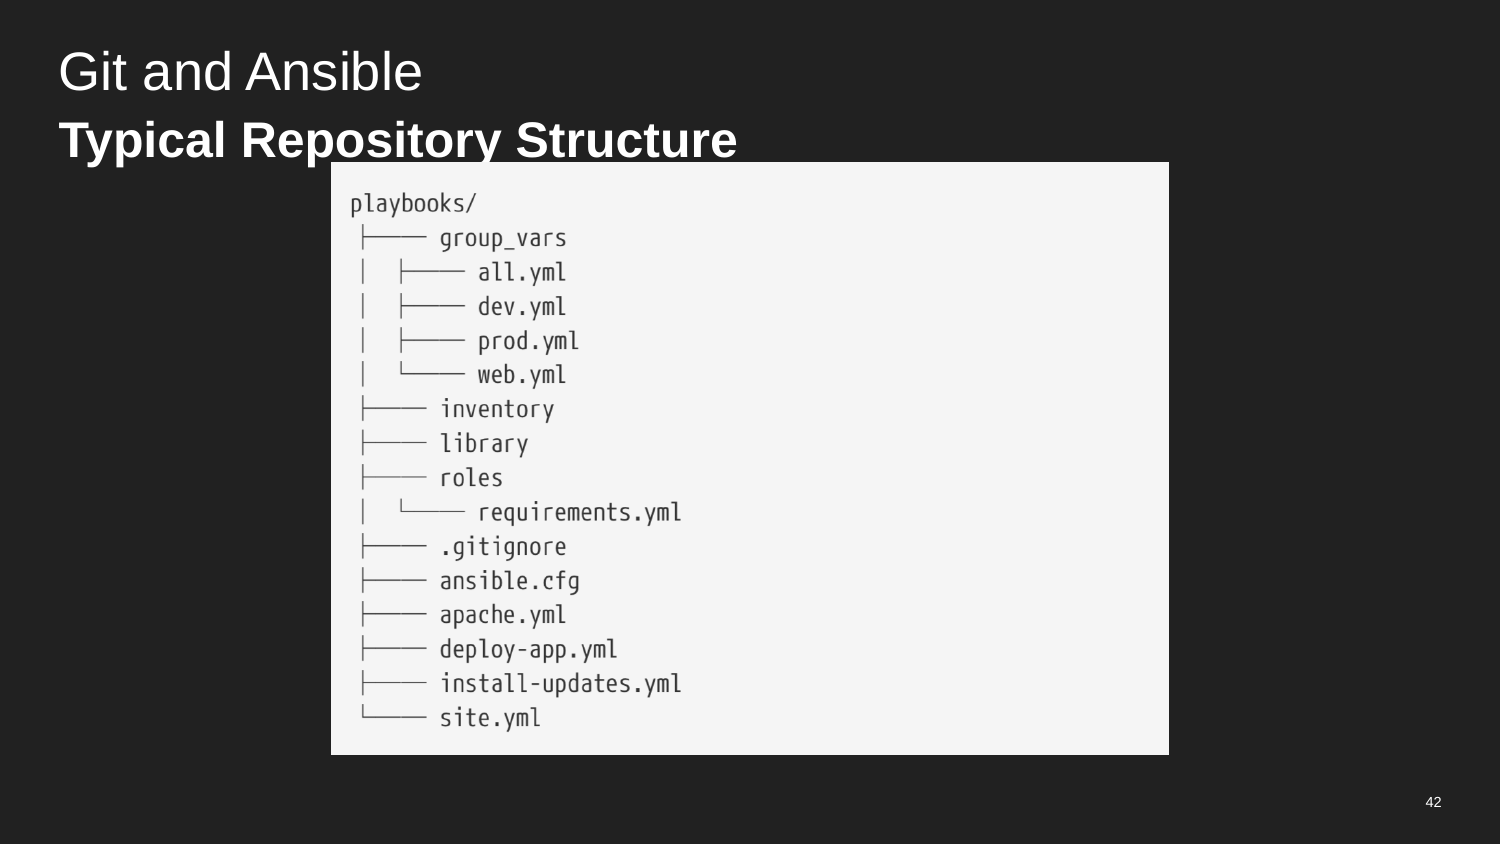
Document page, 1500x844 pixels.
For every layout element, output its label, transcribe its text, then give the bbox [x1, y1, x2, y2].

title Git and Ansible [58, 36, 1442, 130]
list Typical Repository Structure [58, 130, 1442, 691]
slide_number 1 [1392, 793, 1442, 815]
picture [331, 162, 1169, 755]
